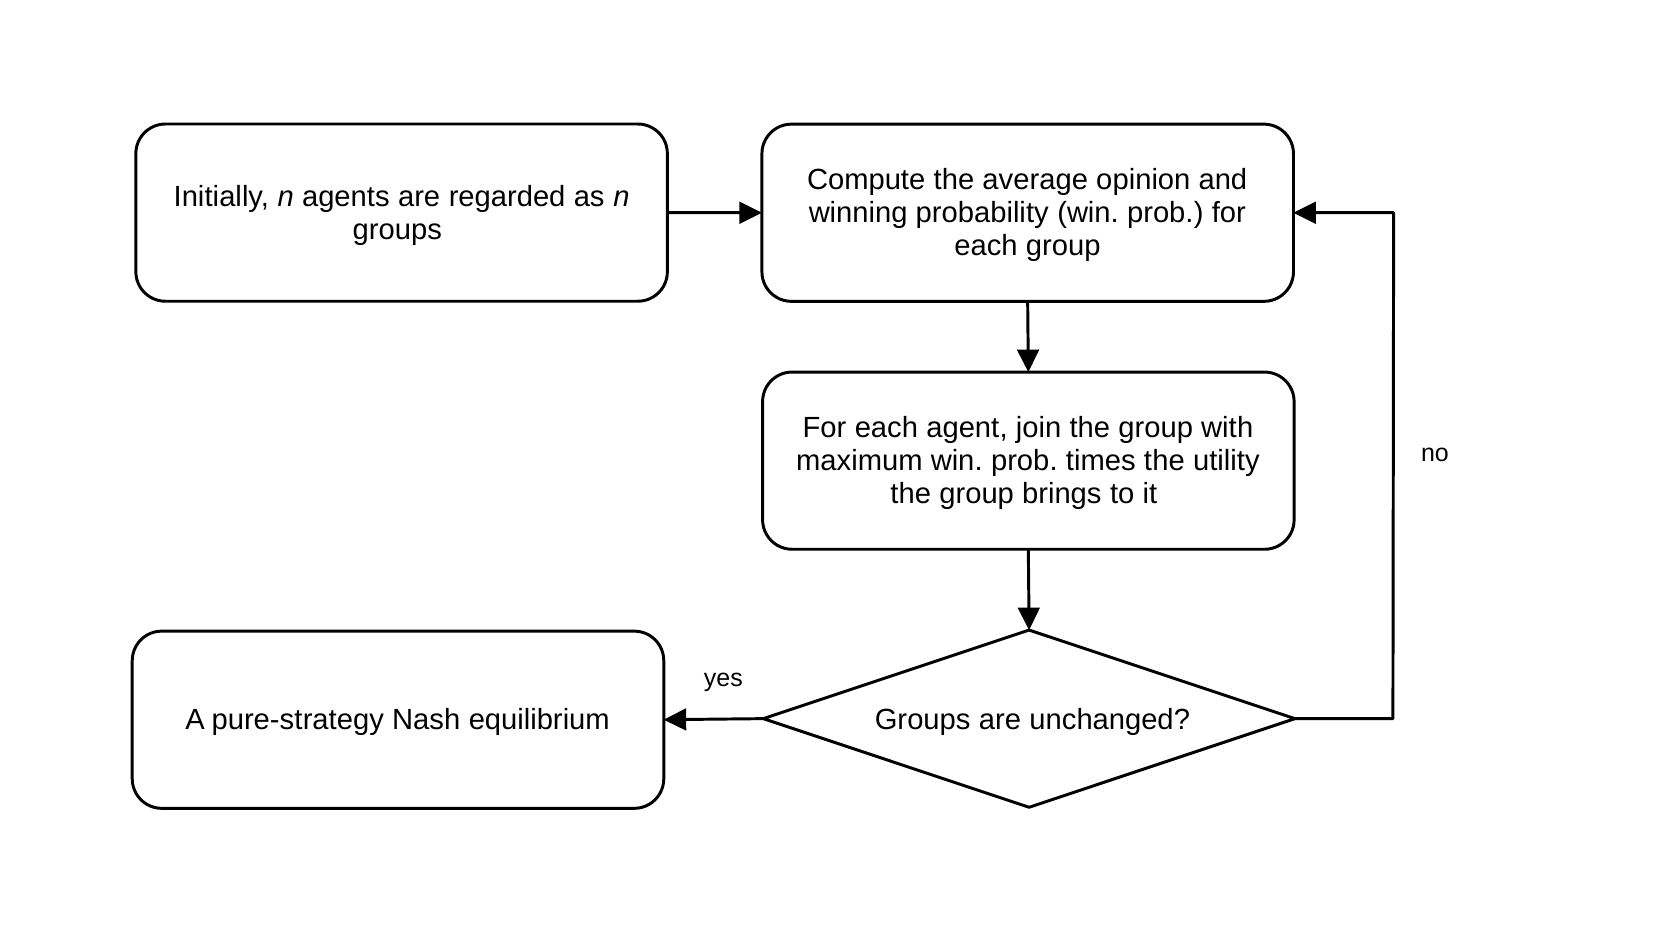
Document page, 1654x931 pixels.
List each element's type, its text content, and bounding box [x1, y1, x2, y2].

text_box yes [679, 655, 768, 708]
text_box Compute the average opinion and winning probability (win. prob.) for each group [761, 124, 1294, 302]
text_box Groups are unchanged? [796, 695, 1269, 753]
text_box no [1393, 431, 1477, 484]
text_box For each agent, join the group with maximum win. prob. times the utility the group brings to it [762, 372, 1295, 550]
text_box Initially, n agents are regarded as n groups [135, 124, 668, 302]
text_box A pure-strategy Nash equilibrium [132, 631, 664, 809]
